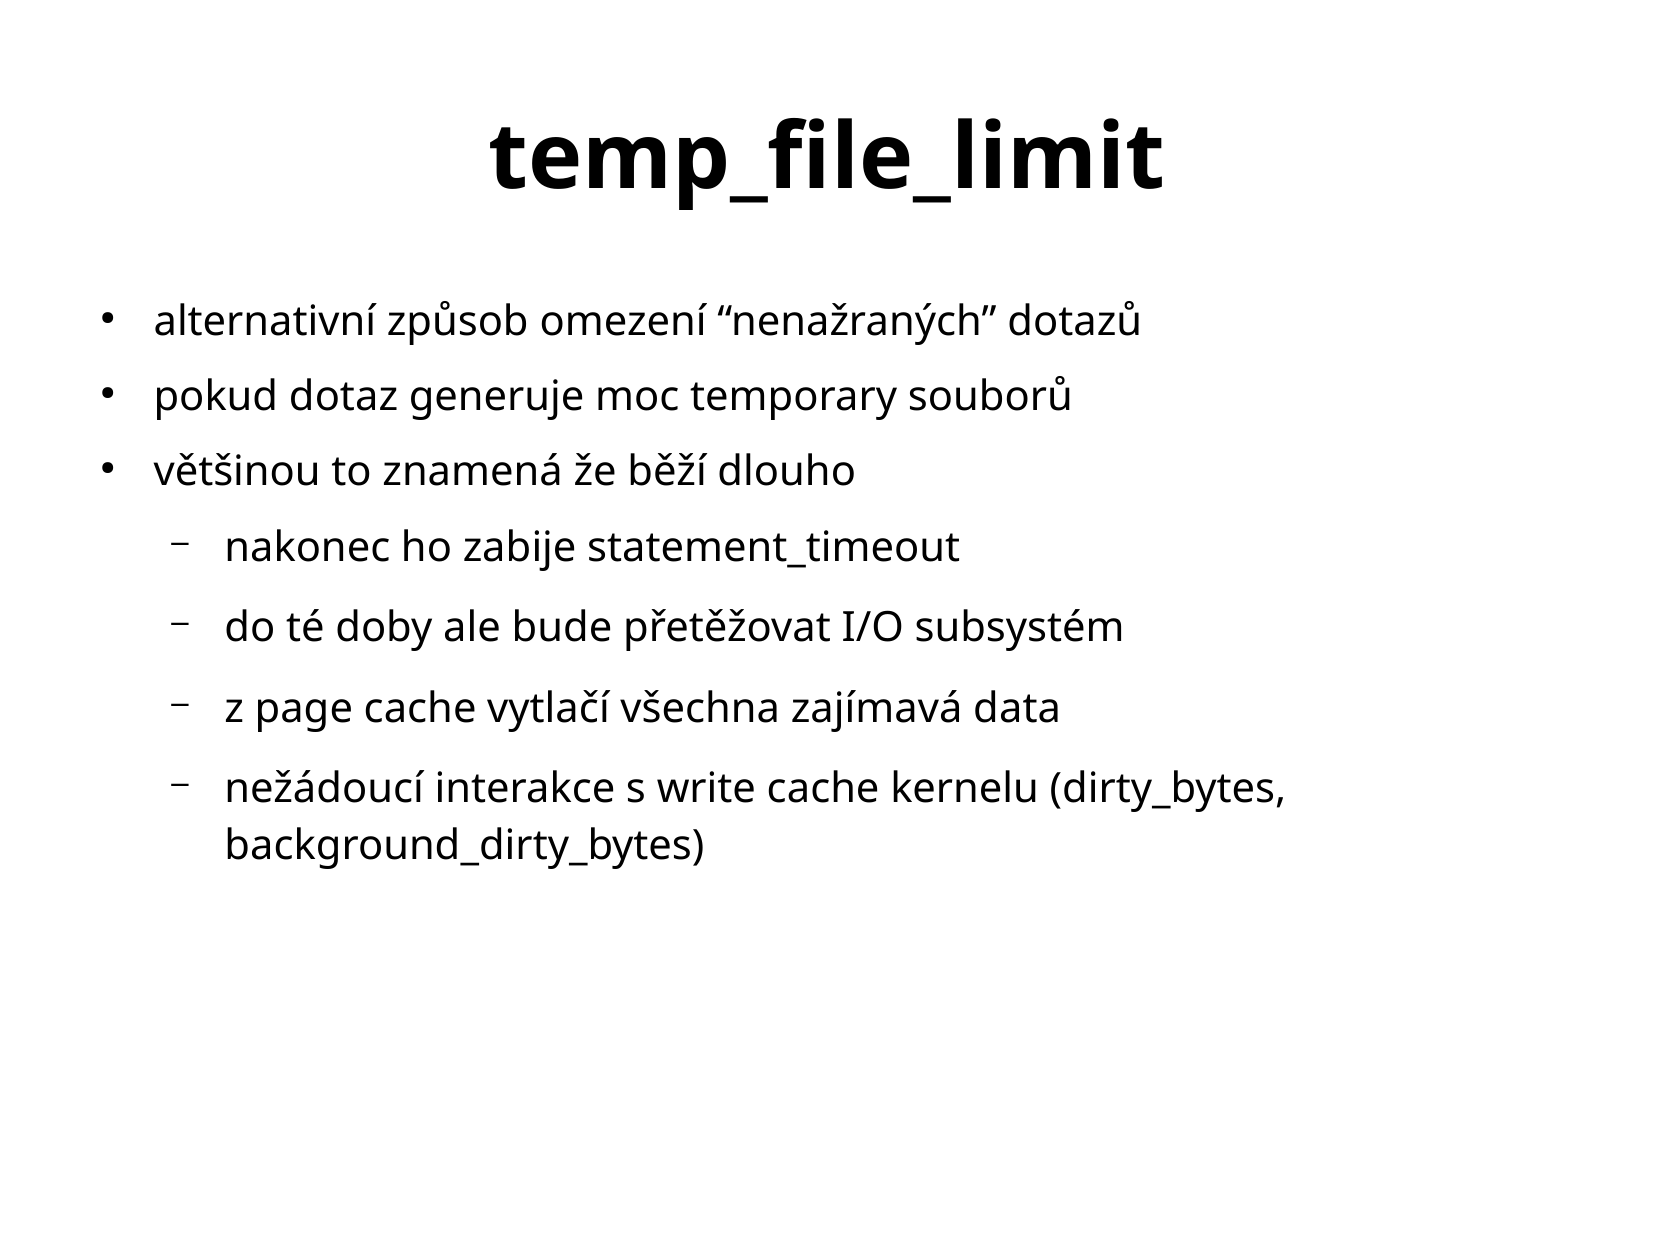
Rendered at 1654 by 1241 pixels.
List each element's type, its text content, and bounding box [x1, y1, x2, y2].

list alternativní způsob omezení “nenažraných” dotazů pokud dotaz generuje moc temporary souborů většinou to znamená že běží dlouho nakonec ho zabije statement_timeout do té doby ale bude přetěžovat I/O subsystém z page cache vytlačí všechna zajímavá data nežádoucí interakce s write cache kernelu (dirty_bytes, background_dirty_bytes) [82, 290, 1538, 1111]
title temp_file_limit [82, 49, 1571, 257]
